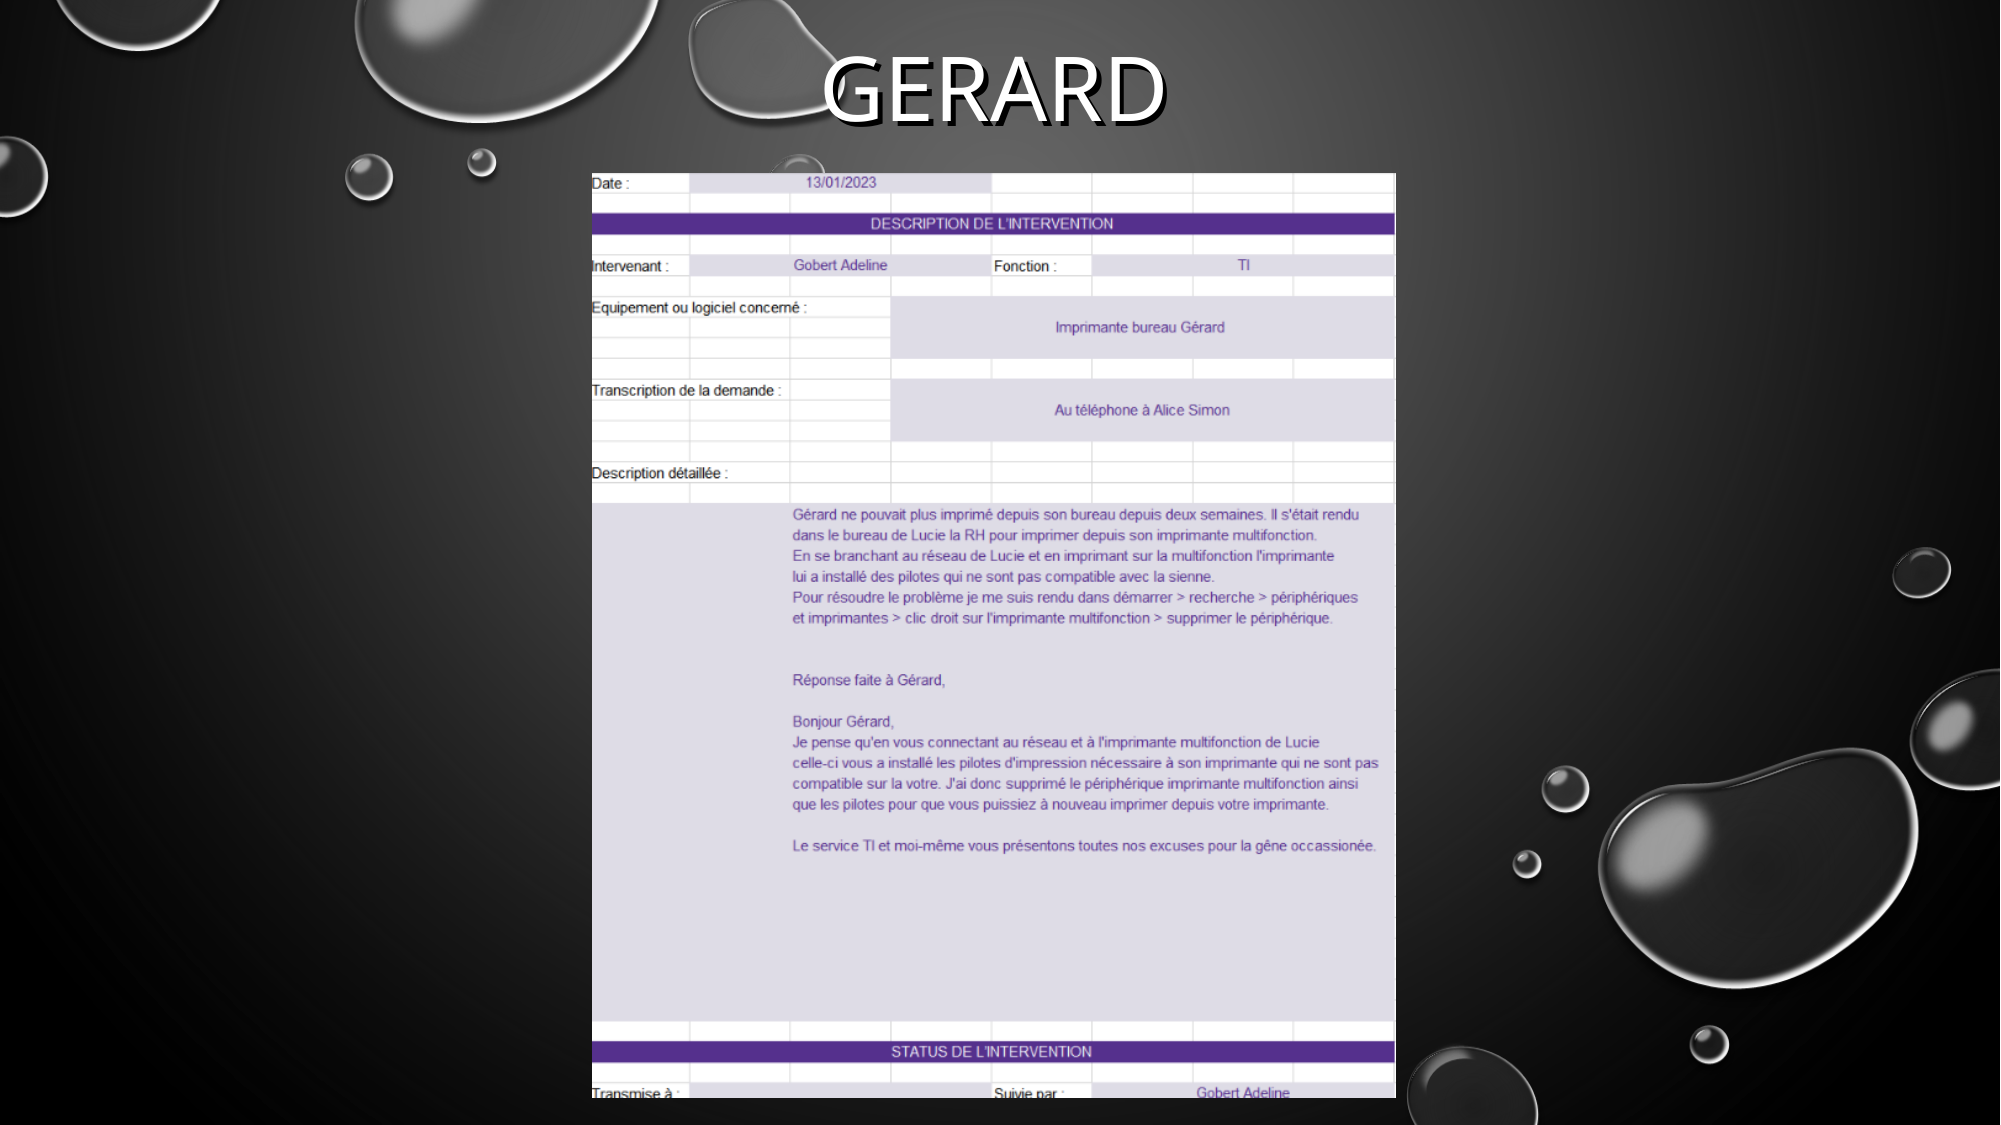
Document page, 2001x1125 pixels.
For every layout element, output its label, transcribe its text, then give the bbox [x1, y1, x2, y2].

picture [592, 173, 1396, 1099]
title GERARD [115, 26, 1873, 149]
